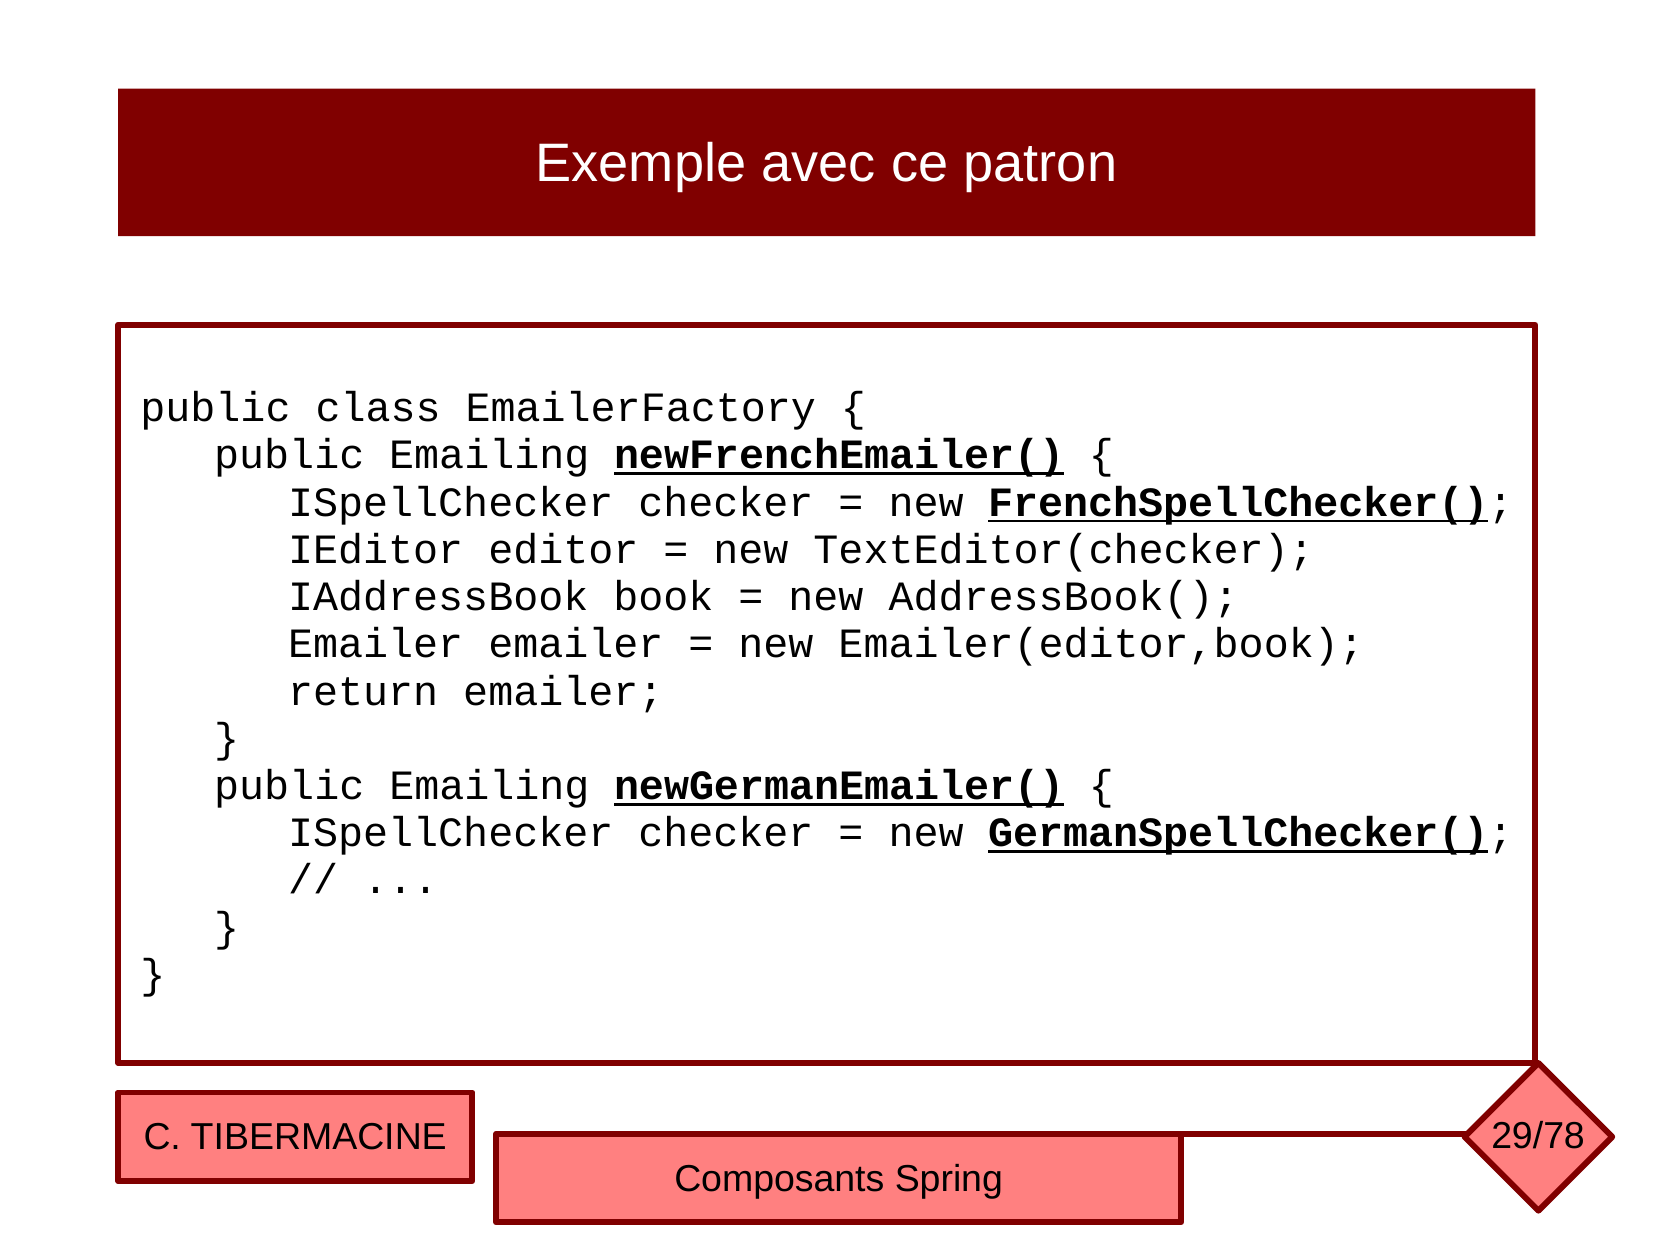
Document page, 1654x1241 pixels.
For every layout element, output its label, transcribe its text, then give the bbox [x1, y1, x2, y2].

text_box [1464, 1125, 1476, 1149]
text_box Exemple avec ce patron [118, 88, 1536, 237]
text_box Composants Spring [496, 1133, 1182, 1223]
text_box <numéro>/78 [1476, 1107, 1613, 1207]
text_box C. TIBERMACINE [118, 1092, 473, 1182]
text_box public class EmailerFactory { public Emailing newFrenchEmailer() { ISpellChecker checker = new FrenchSpellChecker(); IEditor editor = new TextEditor(checker); IAddressBook book = new AddressBook(); Emailer emailer = new Emailer(editor,book); return emailer; } public Emailing newGermanEmailer() { ISpellChecker checker = new GermanSpellChecker(); // ... } } [118, 324, 1536, 1063]
text_box [1494, 1062, 1583, 1107]
